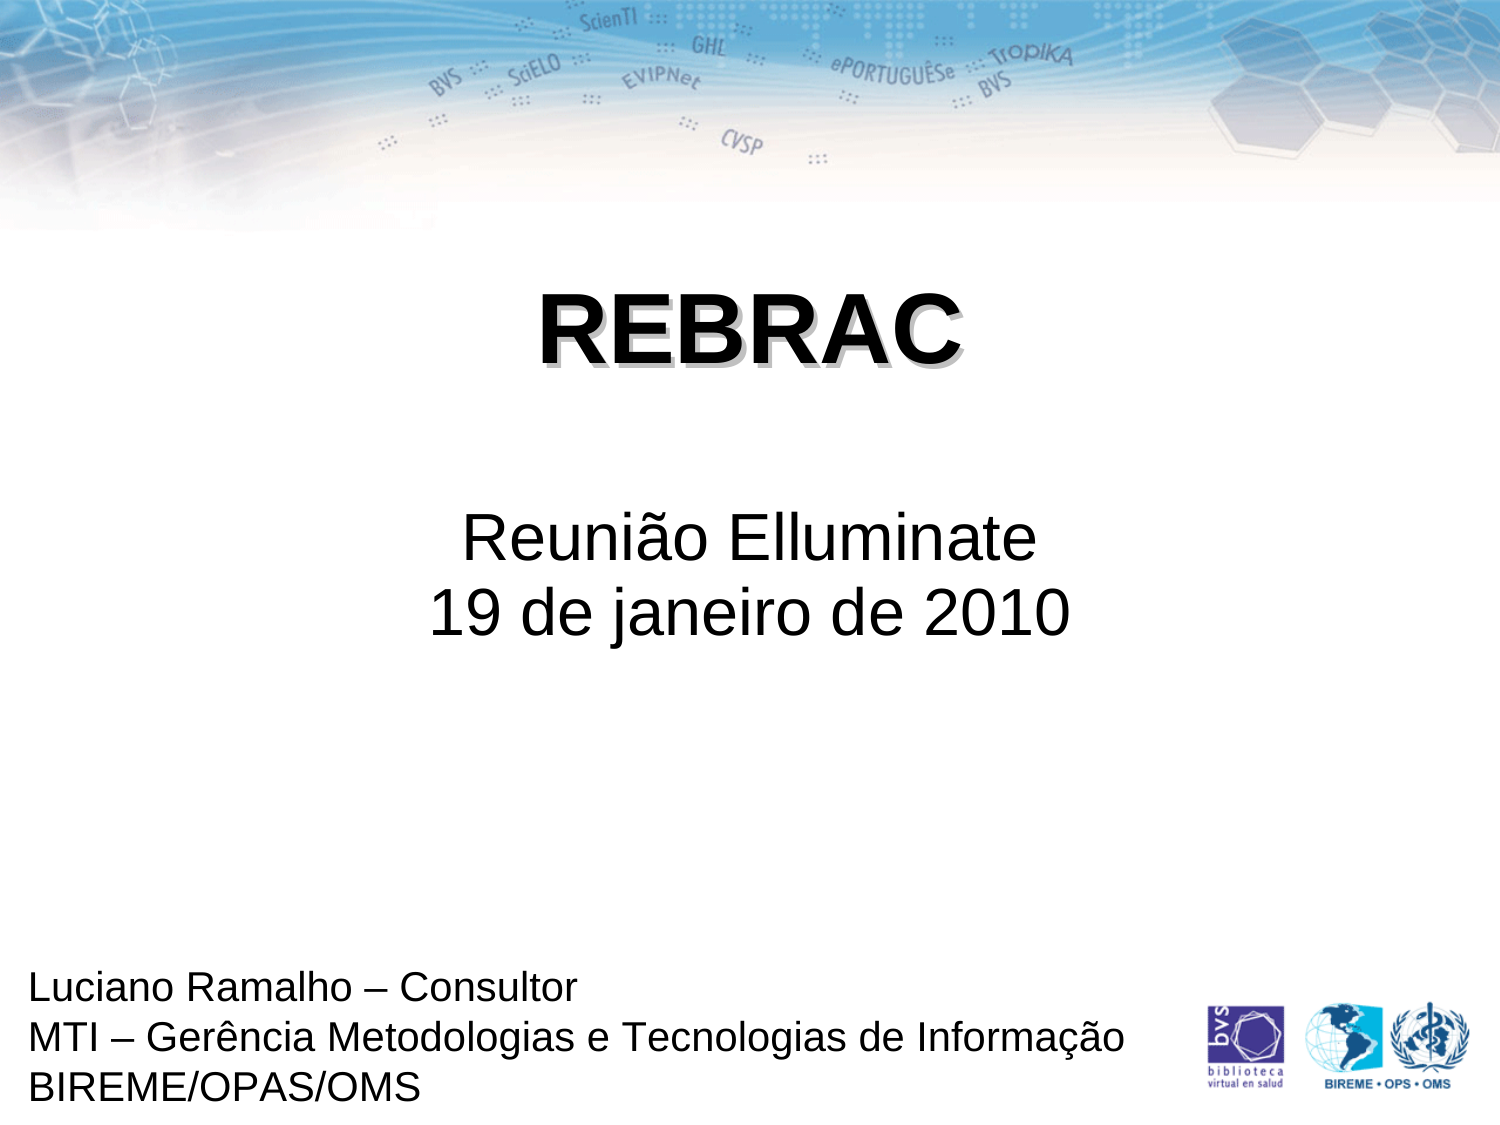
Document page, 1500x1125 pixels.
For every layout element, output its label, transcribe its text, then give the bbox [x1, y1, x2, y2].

title REBRAC [75, 235, 1426, 423]
subtitle Reunião Elluminate 19 de janeiro de 2010 [75, 424, 1426, 725]
picture [0, 0, 1500, 1125]
text_box Luciano Ramalho – Consultor MTI – Gerência Metodologias e Tecnologias de Informação BIREME/OPAS/OMS [13, 952, 1140, 1118]
